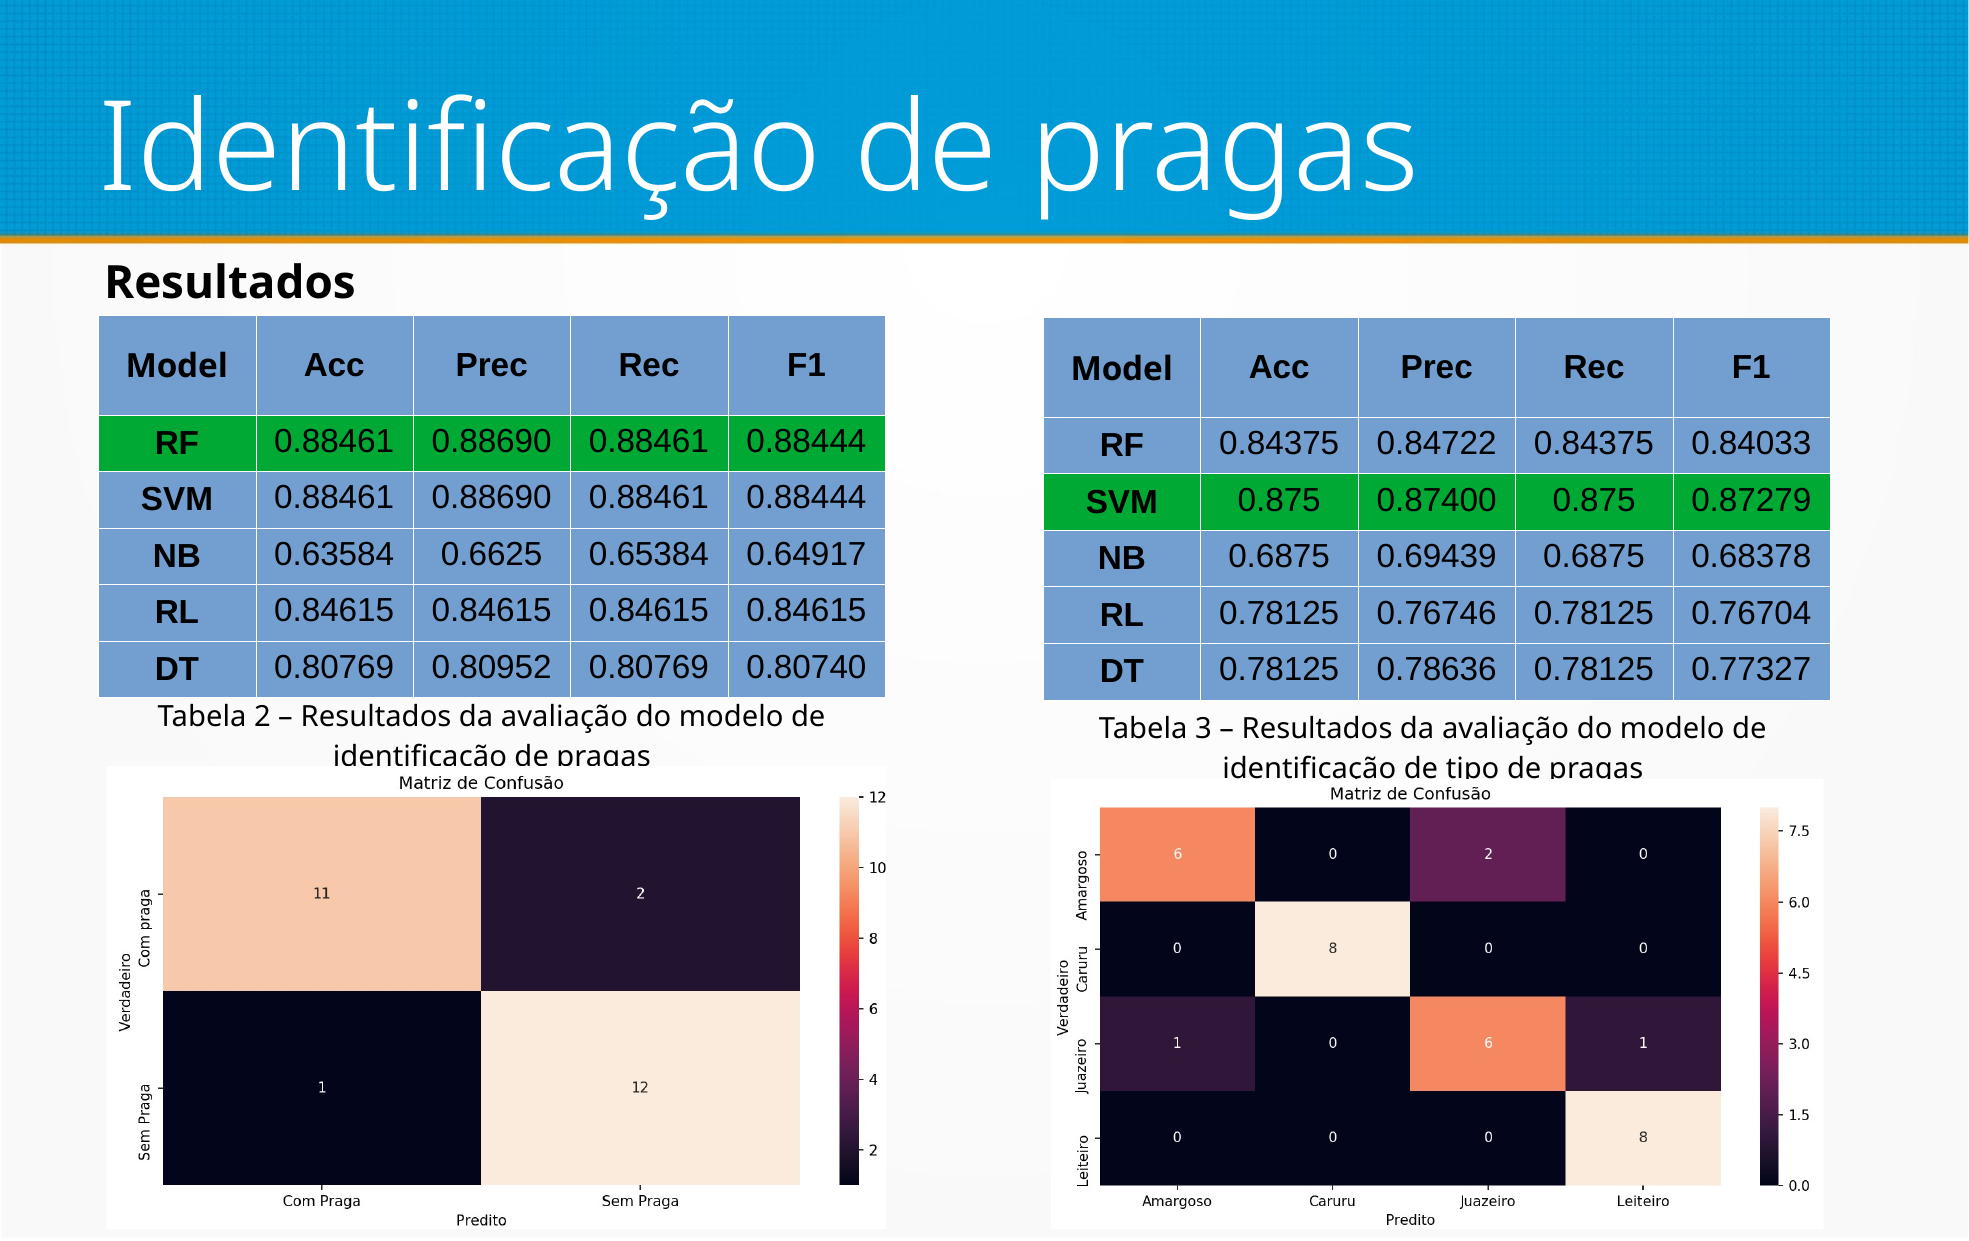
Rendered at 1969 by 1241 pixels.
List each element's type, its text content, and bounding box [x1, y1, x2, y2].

table_cell 0.77327 [1674, 644, 1830, 700]
table_cell 0.76704 [1674, 587, 1830, 643]
table_cell 0.76746 [1359, 587, 1515, 643]
table_cell 0.88444 [729, 472, 885, 528]
table_cell 0.88461 [571, 472, 728, 528]
picture [0, 233, 1969, 1241]
table_cell 0.88690 [414, 472, 570, 528]
table_header Rec [571, 316, 728, 415]
table_cell 0.78636 [1359, 644, 1515, 700]
table_cell 0.6875 [1516, 531, 1673, 586]
table_cell 0.80769 [257, 642, 413, 697]
table_header Acc [1201, 318, 1358, 417]
text_box Tabela 3 – Resultados da avaliação do modelo de identificação de tipo de pragas [1043, 702, 1823, 792]
table_cell RF [1044, 418, 1200, 473]
table_header Model [99, 316, 256, 415]
table_cell 0.84375 [1516, 418, 1673, 473]
table_cell 0.84615 [729, 585, 885, 641]
table_cell RL [1044, 587, 1200, 643]
title Identificação de pragas [98, 19, 1870, 227]
table_cell RL [99, 585, 256, 641]
table_cell NB [1044, 531, 1200, 586]
table_cell 0.6875 [1201, 531, 1358, 586]
table_cell SVM [1044, 474, 1200, 530]
table_cell 0.84615 [257, 585, 413, 641]
table_header Rec [1516, 318, 1673, 417]
table_cell 0.88461 [257, 472, 413, 528]
table_cell 0.80769 [571, 642, 728, 697]
table_cell DT [99, 642, 256, 697]
table_cell DT [1044, 644, 1200, 700]
table_cell 0.80952 [414, 642, 570, 697]
table_cell 0.78125 [1201, 587, 1358, 643]
table_cell NB [99, 529, 256, 584]
table_header Model [1044, 318, 1200, 417]
table_cell 0.88461 [257, 416, 413, 471]
table_cell 0.875 [1201, 474, 1358, 530]
table_cell 0.84615 [414, 585, 570, 641]
table_cell 0.6625 [414, 529, 570, 584]
table_cell 0.875 [1516, 474, 1673, 530]
table_header Prec [1359, 318, 1515, 417]
table_header Prec [414, 316, 570, 415]
table_header F1 [729, 316, 885, 415]
table_cell 0.78125 [1201, 644, 1358, 700]
table_cell 0.78125 [1516, 587, 1673, 643]
table_cell RF [99, 416, 256, 471]
table_cell 0.64917 [729, 529, 885, 584]
table_cell 0.68378 [1674, 531, 1830, 586]
table_cell 0.87400 [1359, 474, 1515, 530]
text_box Tabela 2 – Resultados da avaliação do modelo de identificação de pragas [98, 698, 886, 780]
table_cell 0.88444 [729, 416, 885, 471]
table_cell 0.69439 [1359, 531, 1515, 586]
table_cell 0.84033 [1674, 418, 1830, 473]
table_cell 0.88690 [414, 416, 570, 471]
text_box Resultados [98, 248, 571, 314]
table_cell 0.65384 [571, 529, 728, 584]
table_cell 0.87279 [1674, 474, 1830, 530]
table_header F1 [1674, 318, 1830, 417]
table_cell 0.88461 [571, 416, 728, 471]
table_cell SVM [99, 472, 256, 528]
table_cell 0.84615 [571, 585, 728, 641]
table_header Acc [257, 316, 413, 415]
table_cell 0.84375 [1201, 418, 1358, 473]
table_cell 0.84722 [1359, 418, 1515, 473]
table_cell 0.78125 [1516, 644, 1673, 700]
table_cell 0.80740 [729, 642, 885, 697]
table_cell 0.63584 [257, 529, 413, 584]
